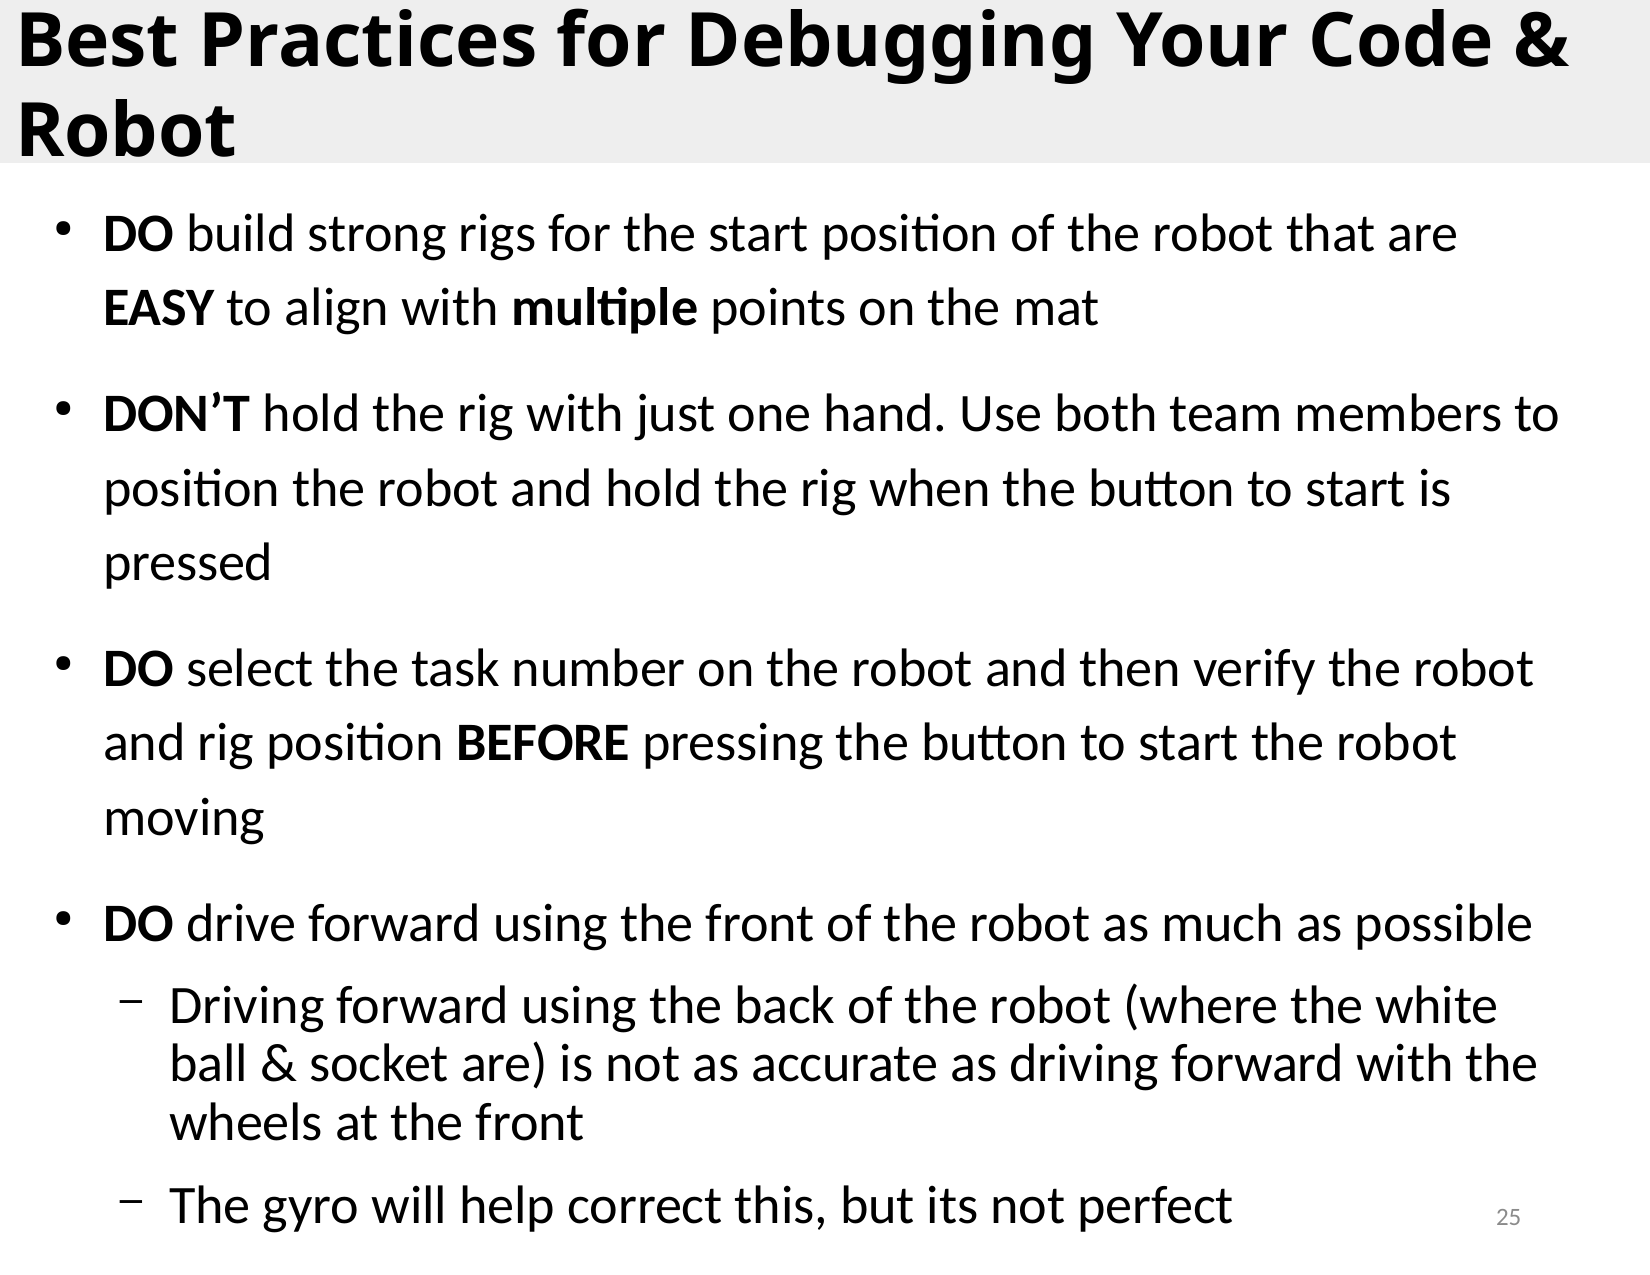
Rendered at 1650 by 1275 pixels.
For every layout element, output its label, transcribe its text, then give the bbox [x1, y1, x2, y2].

title Best Practices for Debugging Your Code & Robot [0, 0, 1650, 163]
list DO build strong rigs for the start position of the robot that are EASY to align with multiple points on the mat DON’T hold the rig with just one hand. Use both team members to position the robot and hold the rig when the button to start is pressed DO select the task number on the robot and then verify the robot and rig position BEFORE pressing the button to start the robot moving DO drive forward using the front of the robot as much as possible Driving forward using the back of the robot (where the white ball & socket are) is not as accurate as driving forward with the wheels at the front The gyro will help correct this, but its not perfect [37, 187, 1576, 1238]
